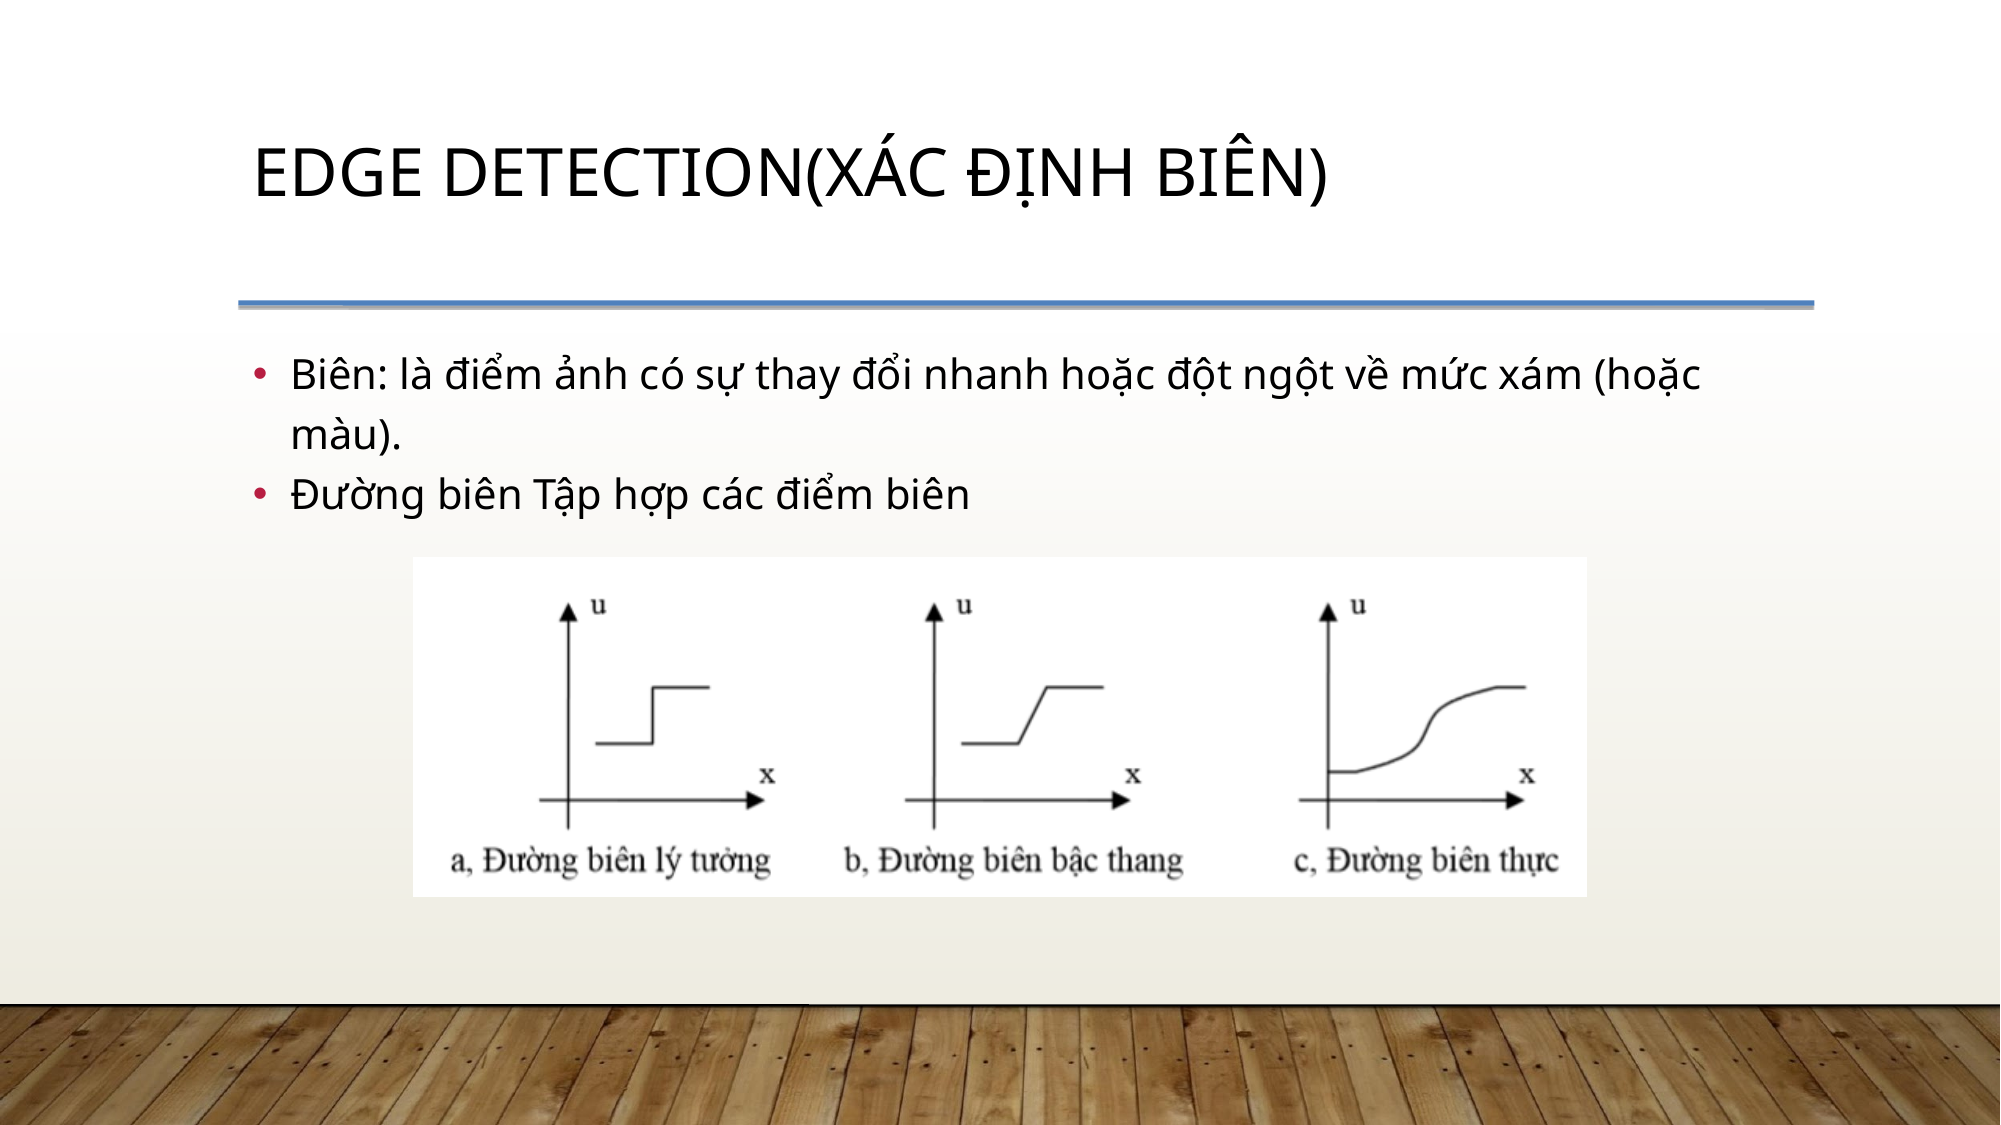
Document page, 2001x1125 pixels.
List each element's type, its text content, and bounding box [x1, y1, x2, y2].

text_box Biên: là điểm ảnh có sự thay đổi nhanh hoặc đột ngột về mức xám (hoặc màu). Đường biên Tập hợp các điểm biên [238, 330, 1814, 897]
picture [0, 1007, 2000, 1125]
picture [413, 557, 1587, 897]
text_box EDGE DETECTION(XÁC ĐỊNH BIÊN) [238, 131, 1814, 304]
